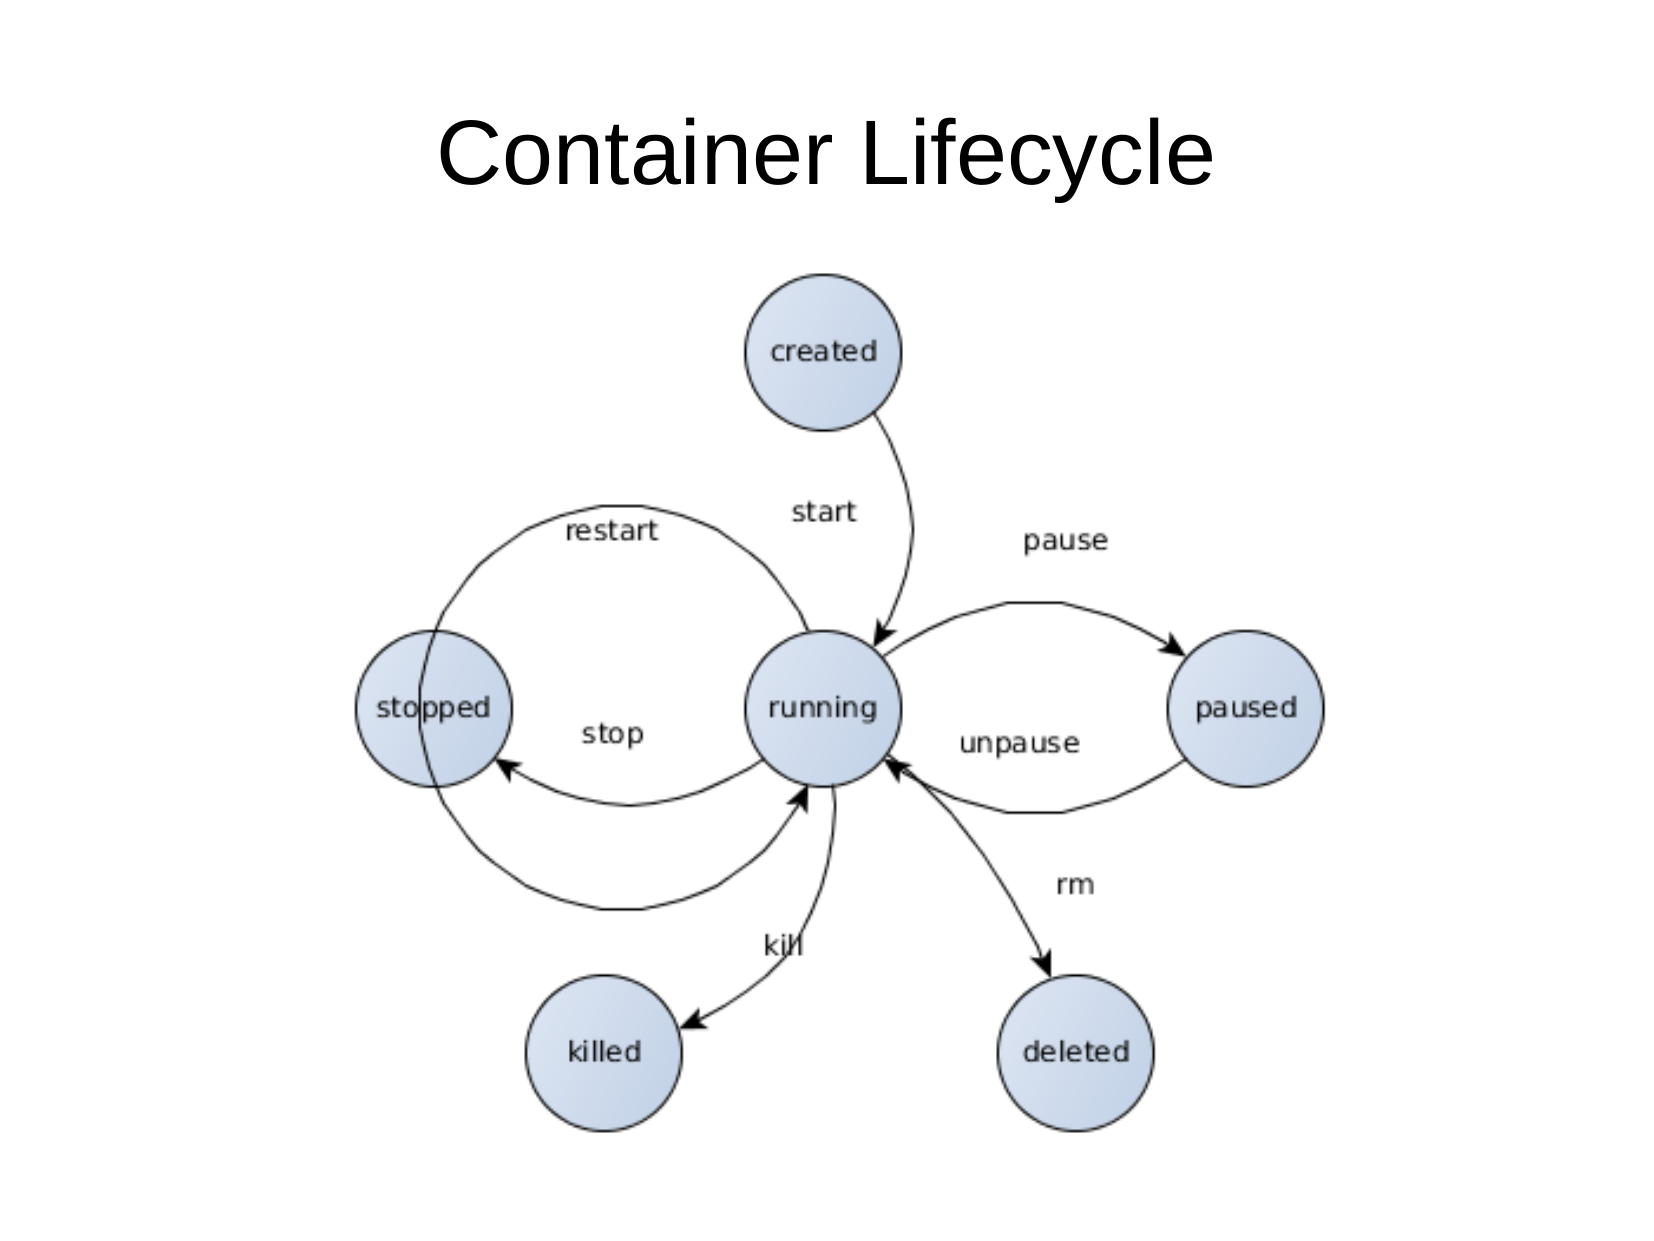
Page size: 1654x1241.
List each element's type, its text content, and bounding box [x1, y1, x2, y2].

picture [240, 239, 1441, 1166]
title Container Lifecycle [82, 49, 1571, 257]
